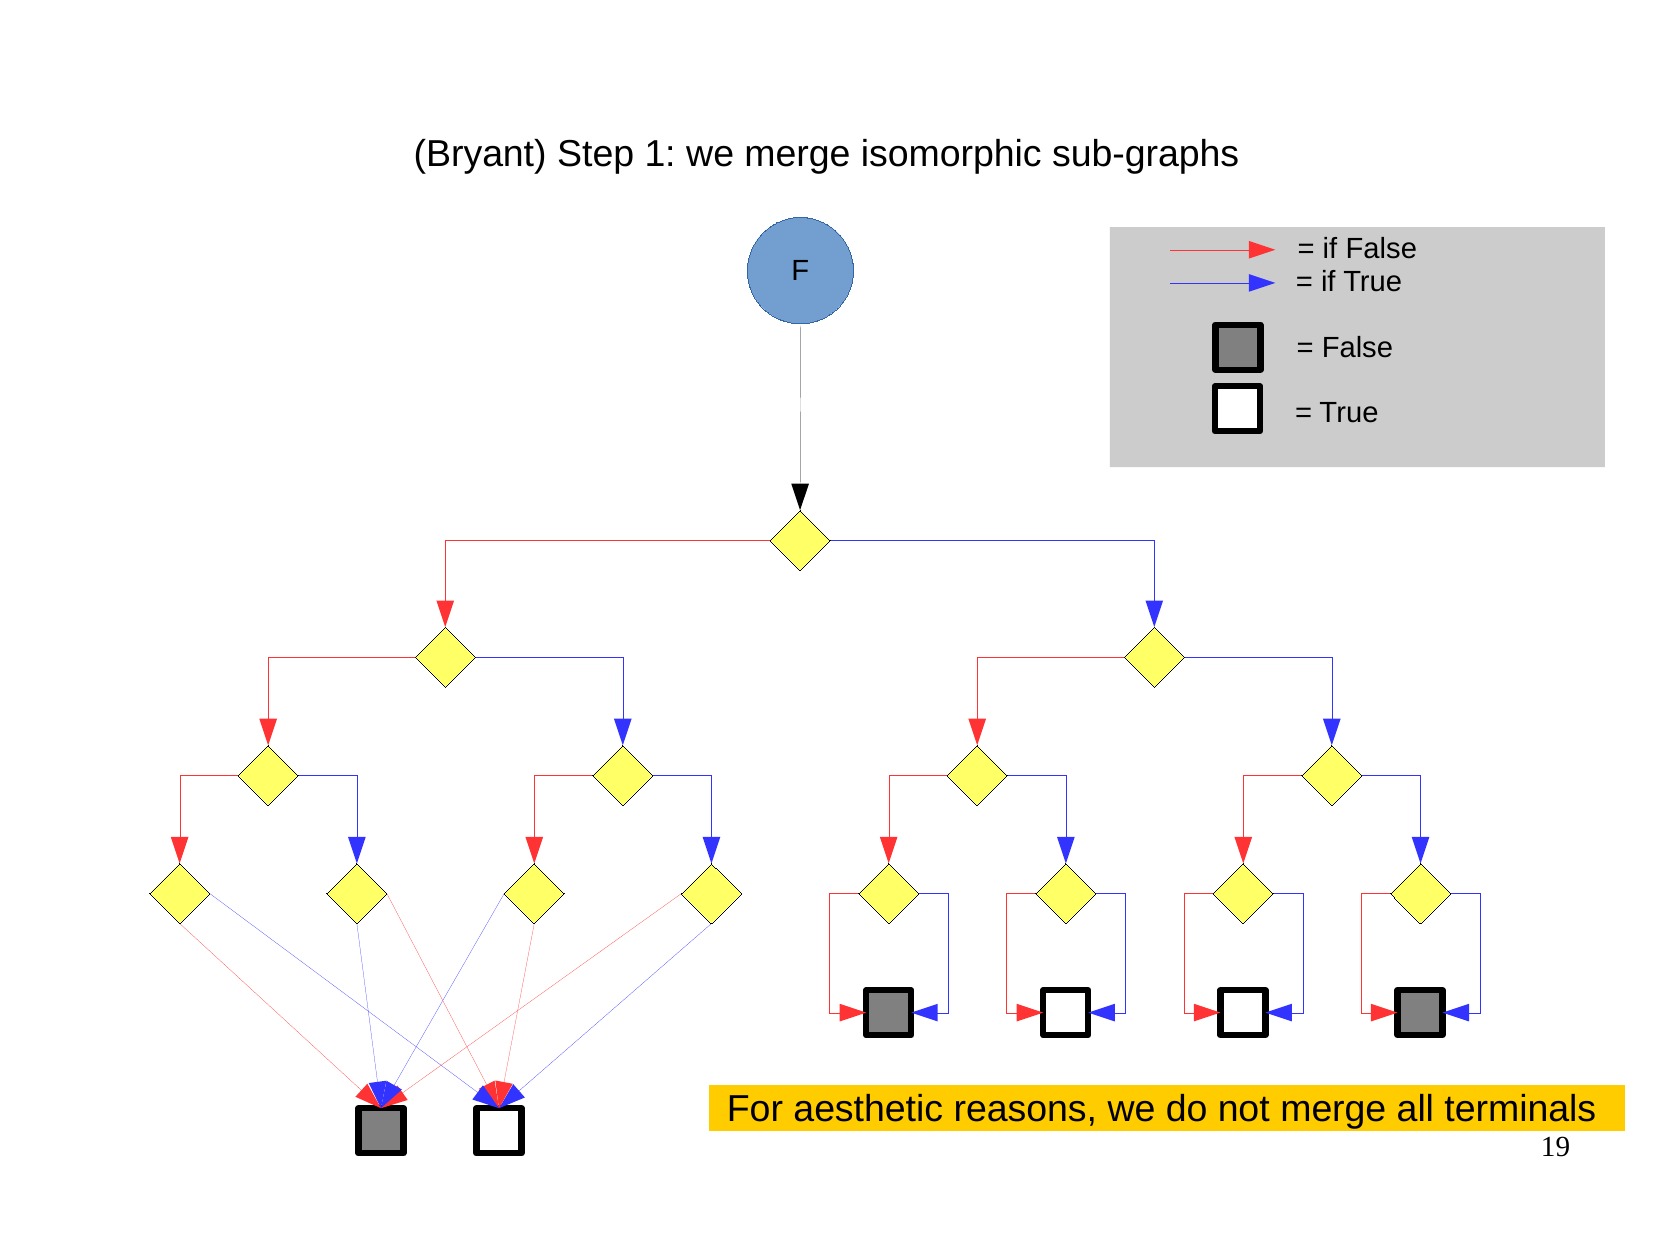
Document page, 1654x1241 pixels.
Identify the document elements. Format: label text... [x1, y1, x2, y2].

text_box F [747, 257, 854, 324]
text_box [1124, 627, 1185, 688]
text_box [592, 745, 653, 806]
text_box [1213, 863, 1274, 924]
text_box [415, 627, 476, 688]
text_box [1035, 863, 1096, 924]
text_box [238, 745, 299, 806]
text_box [358, 1108, 404, 1154]
text_box [504, 863, 565, 924]
text_box [770, 510, 831, 571]
text_box [1301, 745, 1362, 806]
text_box [1390, 863, 1451, 924]
text_box [149, 863, 210, 924]
text_box [476, 1108, 522, 1154]
text_box [1397, 990, 1443, 1036]
text_box [1220, 990, 1266, 1036]
text_box [947, 745, 1008, 806]
text_box [681, 863, 742, 924]
text_box [866, 990, 912, 1036]
text_box = if False = if True = False = True [1109, 227, 1605, 468]
text_box [1215, 386, 1261, 432]
text_box For aesthetic reasons, we do not merge all terminals [709, 1085, 1625, 1131]
title (Bryant) Step 1: we merge isomorphic sub-graphs [82, 49, 1571, 257]
text_box [326, 863, 387, 924]
text_box [1215, 324, 1261, 370]
text_box [1043, 990, 1089, 1036]
text_box [858, 863, 919, 924]
